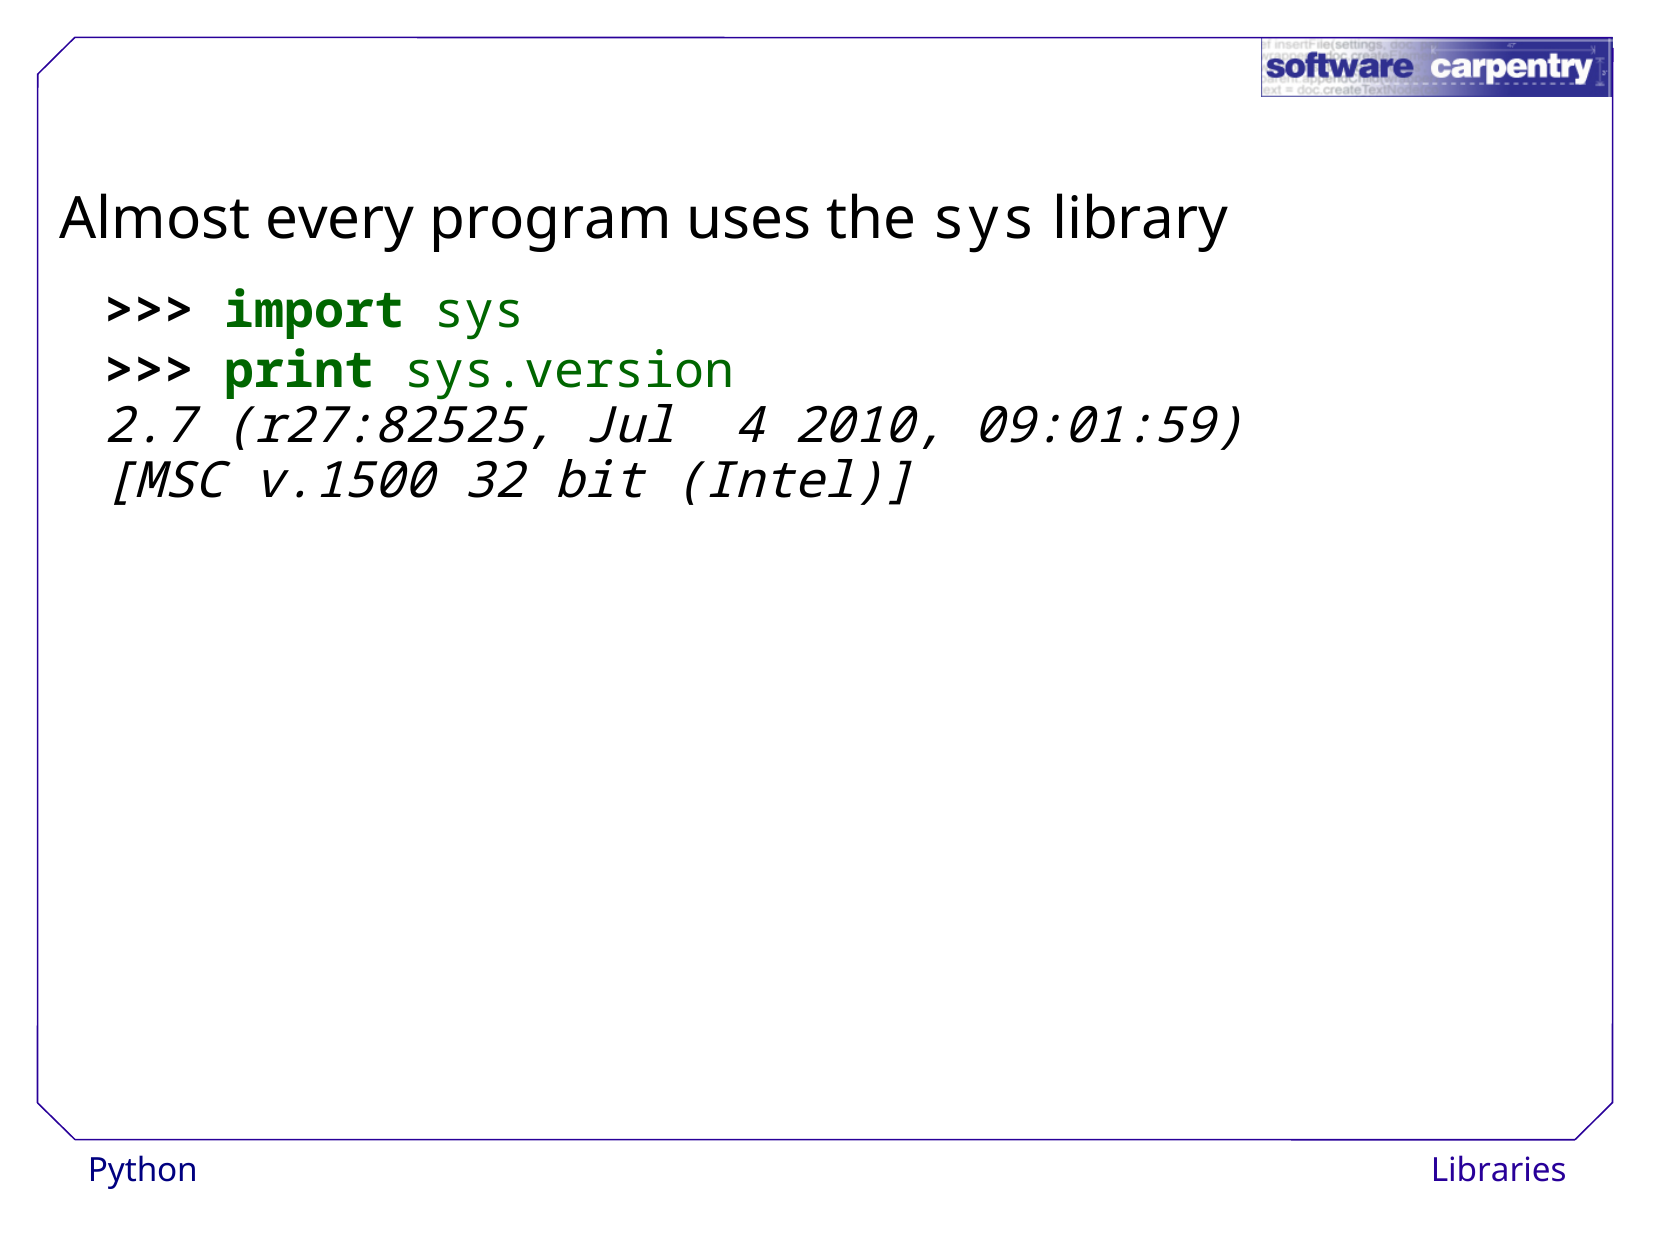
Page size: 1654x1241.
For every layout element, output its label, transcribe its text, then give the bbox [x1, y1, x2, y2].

picture [1261, 39, 1613, 97]
text_box >>> import sys >>> print sys.version 2.7 (r27:82525, Jul 4 2010, 09:01:59) [MSC v.1500 32 bit (Intel)] [89, 270, 1517, 1093]
text_box Almost every program uses the sys library [44, 138, 1394, 259]
